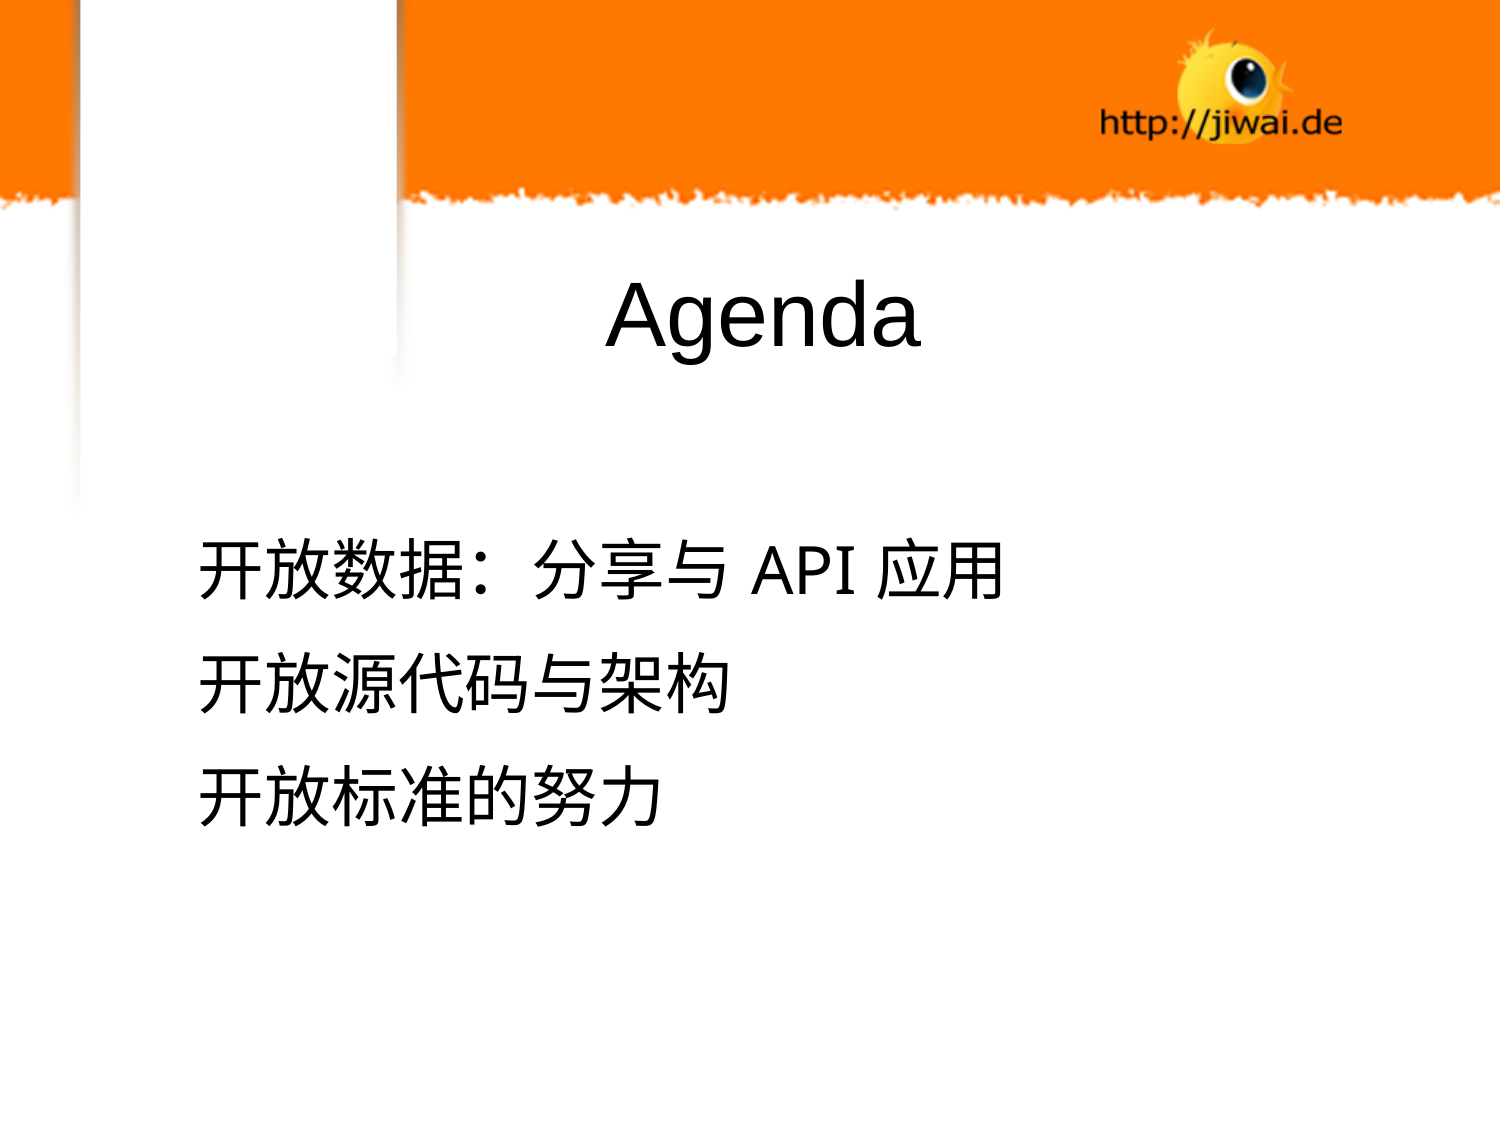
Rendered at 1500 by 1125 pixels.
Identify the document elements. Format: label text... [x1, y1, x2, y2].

list 开放数据：分享与API应用 开放源代码与架构 开放标准的努力 [147, 509, 1437, 1093]
title Agenda [88, 255, 1439, 443]
picture [0, 0, 1500, 1125]
